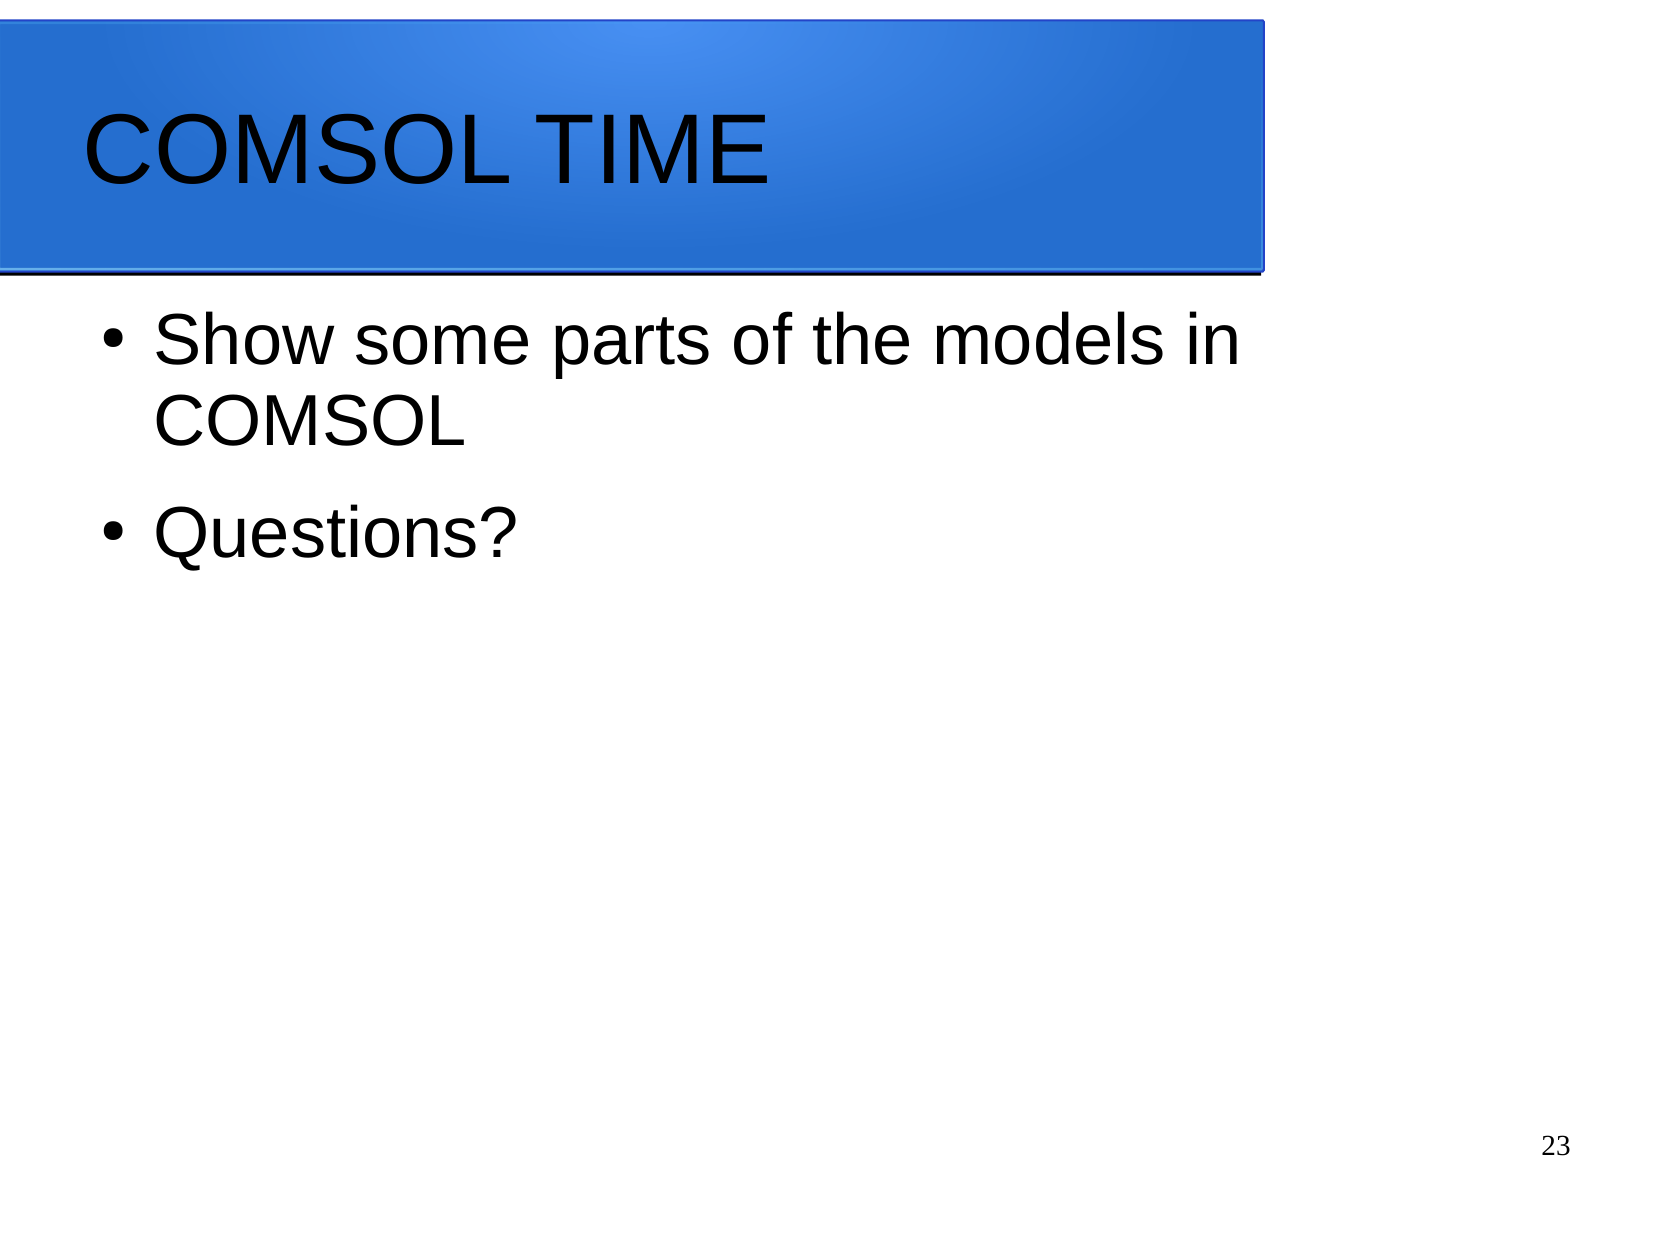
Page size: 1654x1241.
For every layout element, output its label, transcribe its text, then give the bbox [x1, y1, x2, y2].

title COMSOL TIME [82, 47, 1235, 252]
list Show some parts of the models in COMSOL Questions? [82, 299, 1571, 1019]
